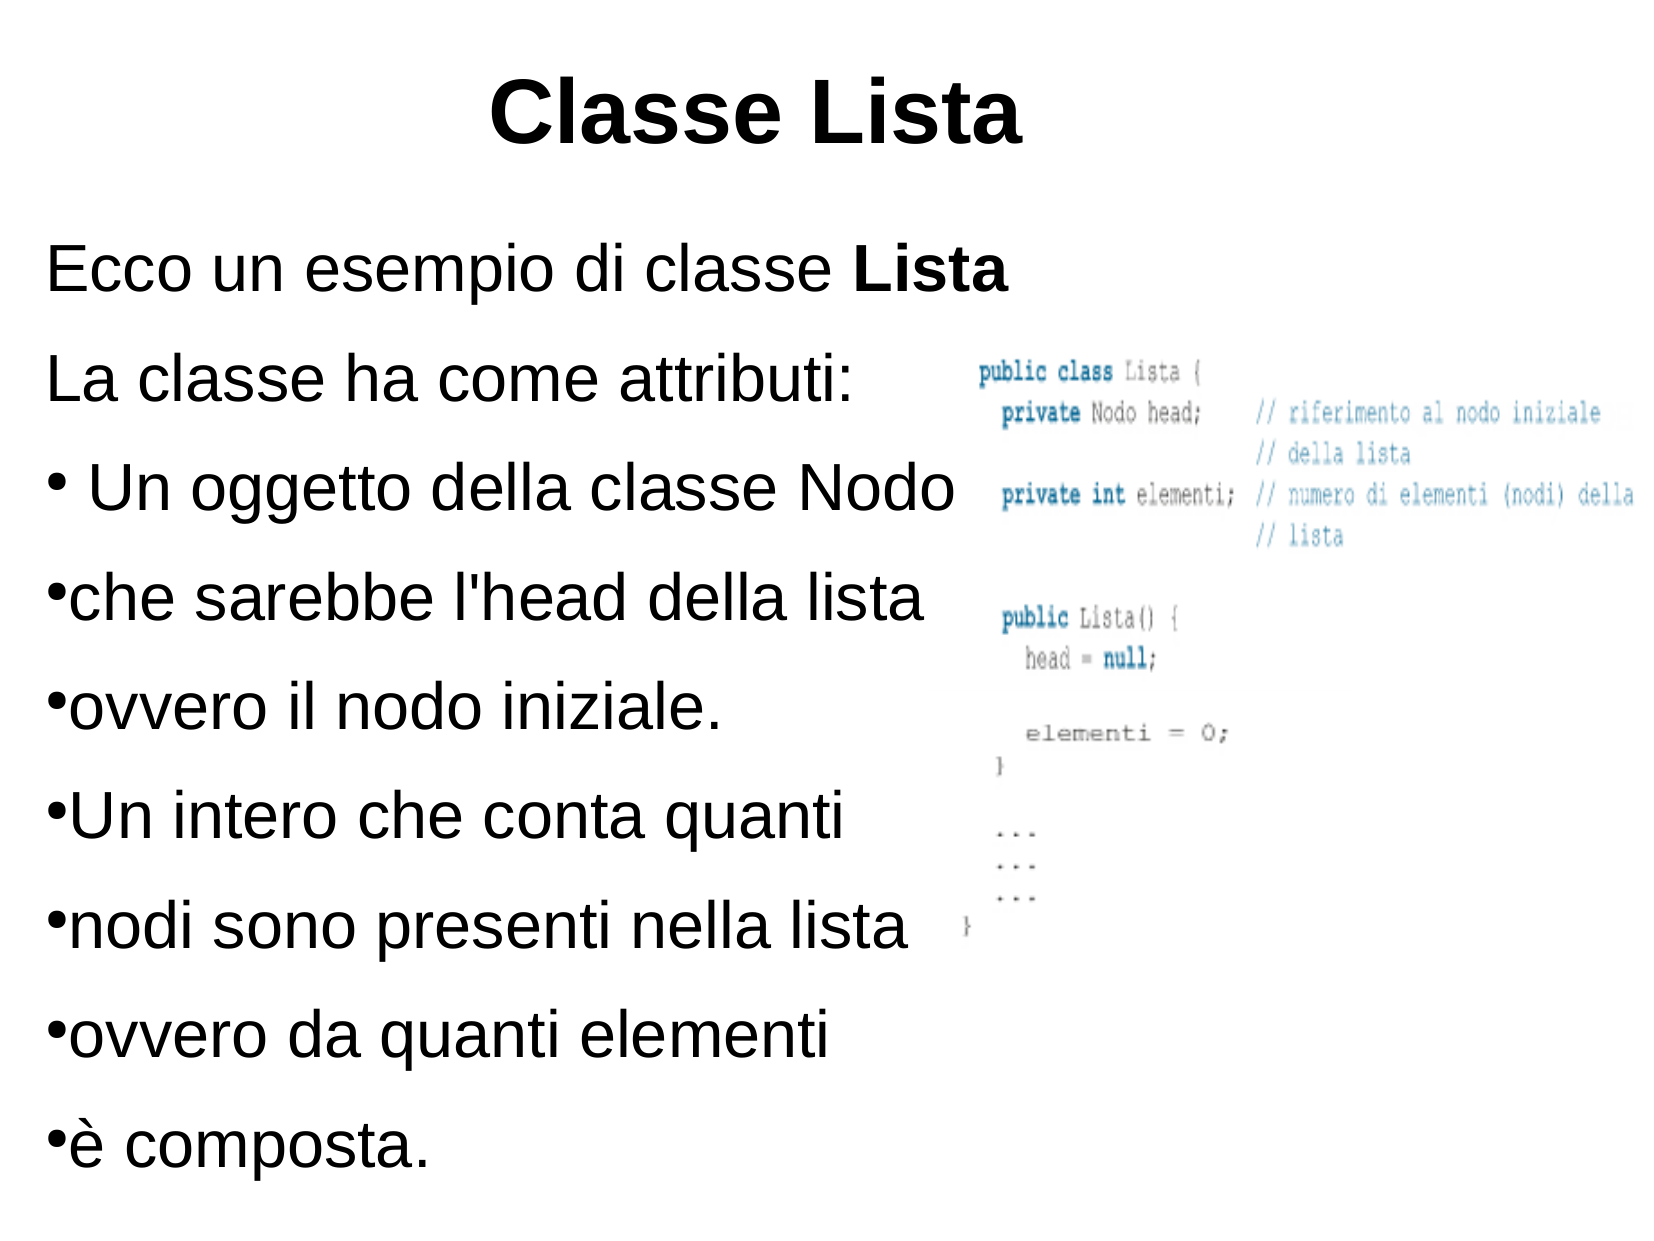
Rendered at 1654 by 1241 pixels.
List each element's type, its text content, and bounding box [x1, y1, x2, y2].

title Classe Lista [11, 2, 1501, 211]
picture [930, 349, 1651, 961]
subtitle Ecco un esempio di classe Lista La classe ha come attributi: Un oggetto della classe Nodo che sarebbe l'head della lista ovvero il nodo iniziale. Un intero che conta quanti nodi sono presenti nella lista ovvero da quanti elementi è composta. [45, 225, 1591, 1197]
